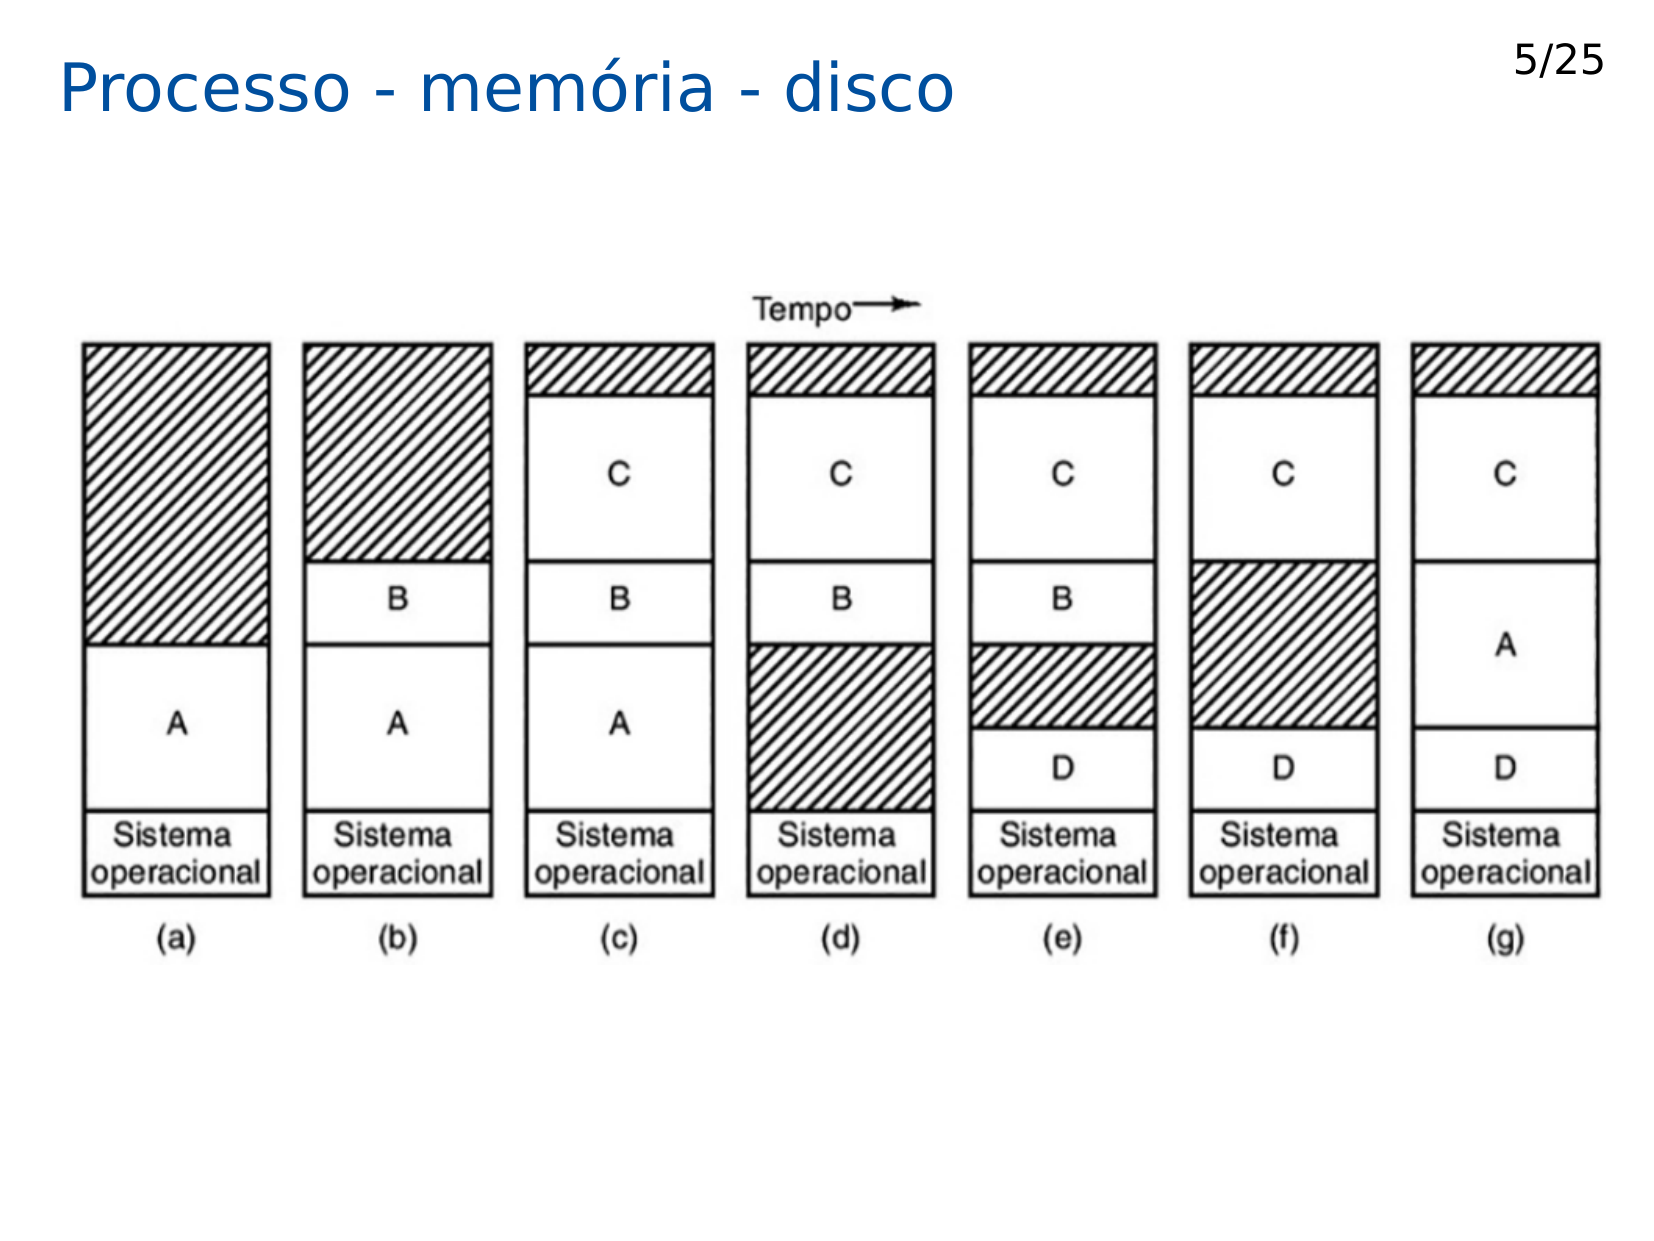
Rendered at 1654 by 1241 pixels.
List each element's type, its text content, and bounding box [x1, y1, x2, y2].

title Processo - memória - disco [59, 29, 1506, 148]
picture [74, 291, 1606, 965]
